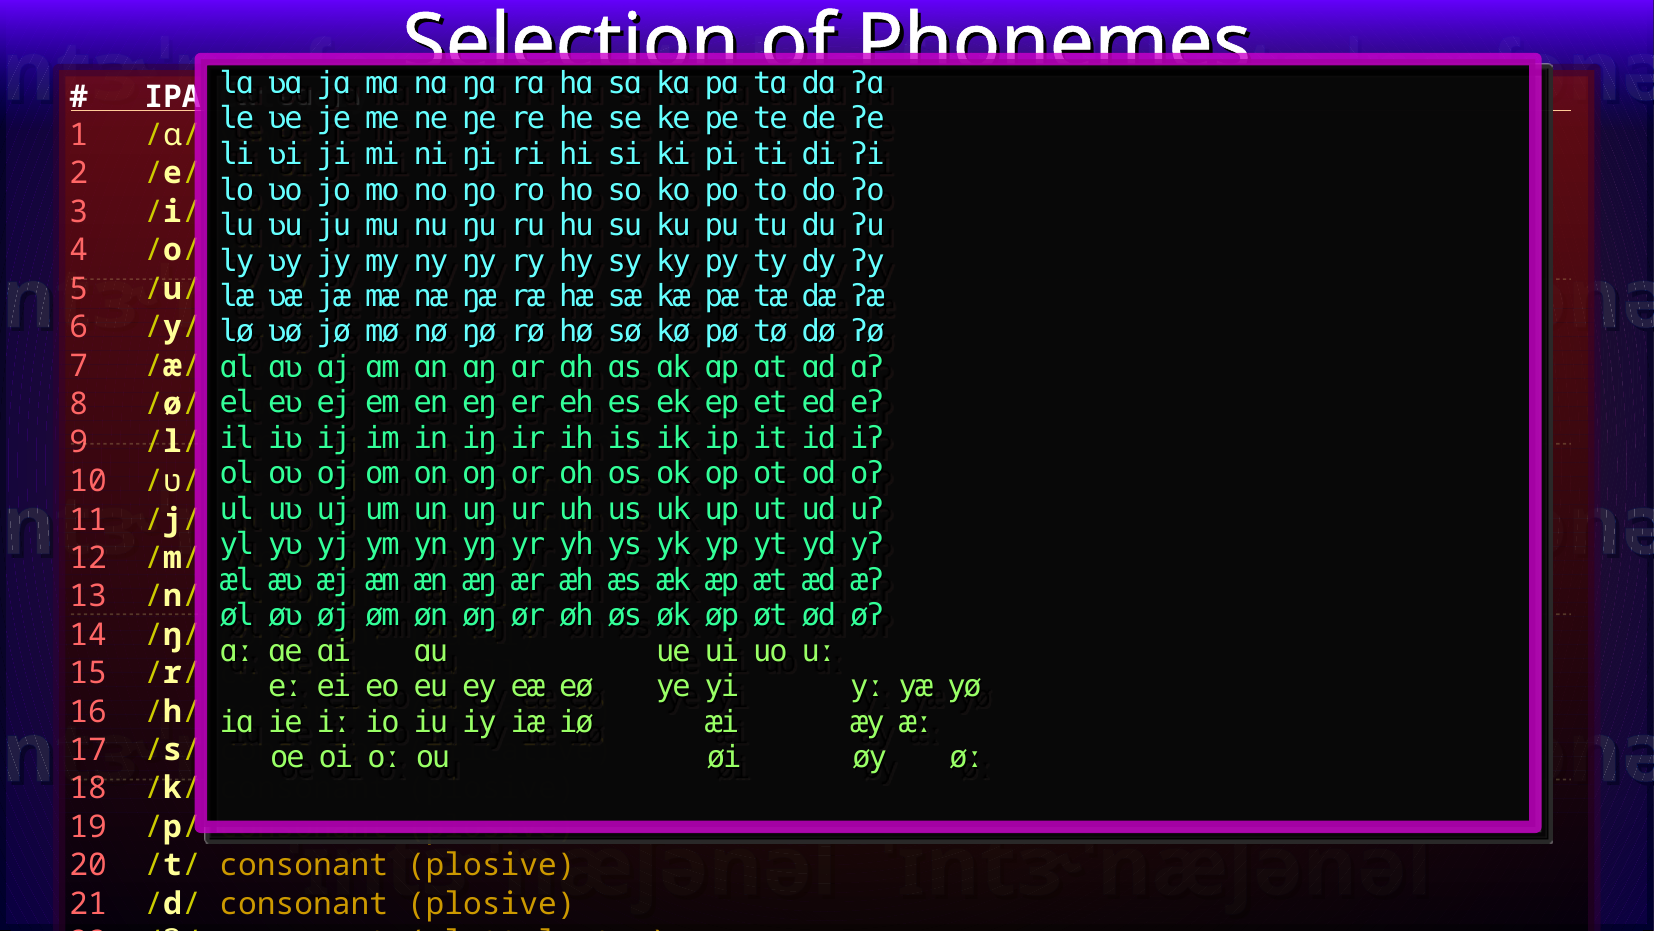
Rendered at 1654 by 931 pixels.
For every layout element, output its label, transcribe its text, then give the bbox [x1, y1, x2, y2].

text_box # IPA Category 1 /ɑ/ vowel 2 /e/ vowel 3 /i/ vowel 4 /o/ vowel 5 /u/ vowel 6 /y/ vowel 7 /æ/ vowel 8 /ø/ vowel 9 /l/ consonant (approximant) 10 /ʋ/ consonant (approximant) 11 /j/ consonant (approximant) 12 /m/ consonant (nasal) 13 /n/ consonant (nasal) 14 /ŋ/ consonant (nasal) 15 /r/ consonant (trill) 16 /h/ consonant (fricative) 17 /s/ consonant (fricative) 18 /k/ consonant (plosive) 19 /p/ consonant (plosive) 20 /t/ consonant (plosive) 21 /d/ consonant (plosive) 22 /ʔ/ consonant (glottal stop) [59, 70, 1595, 898]
title Selection of Phonemes [0, 0, 1654, 130]
text_box lɑ ʋɑ jɑ mɑ nɑ ŋɑ rɑ hɑ sɑ kɑ pɑ tɑ dɑ ʔɑ le ʋe je me ne ŋe re he se ke pe te de ʔe li ʋi ji mi ni ŋi ri hi si ki pi ti di ʔi lo ʋo jo mo no ŋo ro ho so ko po to do ʔo lu ʋu ju mu nu ŋu ru hu su ku pu tu du ʔu ly ʋy jy my ny ŋy ry hy sy ky py ty dy ʔy læ ʋæ jæ mæ næ ŋæ ræ hæ sæ kæ pæ tæ dæ ʔæ lø ʋø jø mø nø ŋø rø hø sø kø pø tø dø ʔø ɑl ɑʋ ɑj ɑm ɑn ɑŋ ɑr ɑh ɑs ɑk ɑp ɑt ɑd ɑʔ el eʋ ej em en eŋ er eh es ek ep et ed eʔ il iʋ ij im in iŋ ir ih is ik ip it id iʔ ol oʋ oj om on oŋ or oh os ok op ot od oʔ ul uʋ uj um un uŋ ur uh us uk up ut ud uʔ yl yʋ yj ym yn yŋ yr yh ys yk yp yt yd yʔ æl æʋ æj æm æn æŋ ær æh æs æk æp æt æd æʔ øl øʋ øj øm øn øŋ ør øh øs øk øp øt ød øʔ ɑː ɑe ɑi ɑu ue ui uo uː eː ei eo eu ey eæ eø ye yi yː yæ yø iɑ ie iː io iu iy iæ iø æi æy æː oe oi oː ou øi øy øː [200, 59, 1536, 827]
